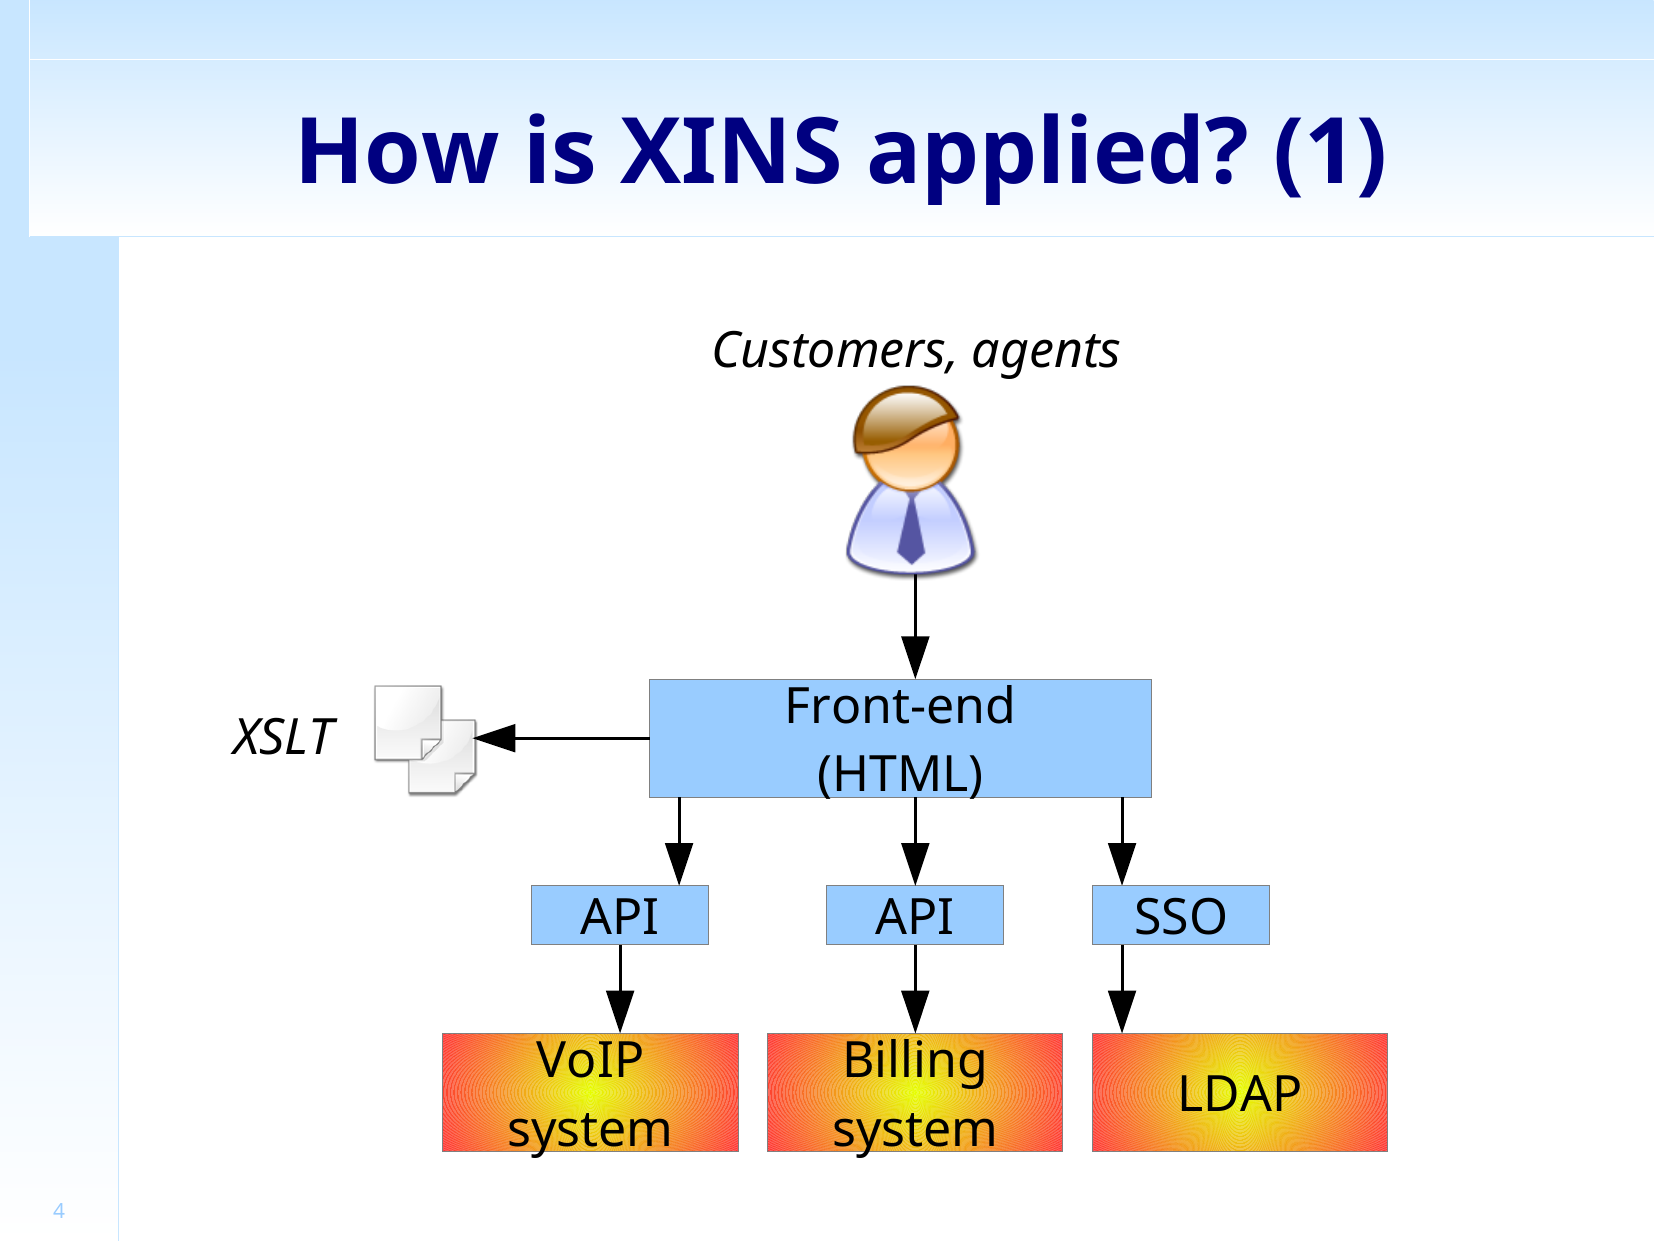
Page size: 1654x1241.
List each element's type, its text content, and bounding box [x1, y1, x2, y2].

title How is XINS applied? (1) [29, 59, 1654, 237]
text_box Customers, agents [696, 318, 1052, 378]
picture [372, 685, 485, 798]
text_box API [531, 885, 709, 945]
text_box API [826, 885, 1004, 945]
text_box SSO [1092, 885, 1270, 945]
text_box XSLT [218, 690, 455, 780]
text_box LDAP [1092, 1033, 1388, 1152]
picture [814, 383, 1015, 584]
text_box Front-end (HTML) [649, 679, 1152, 798]
text_box Billing system [767, 1033, 1063, 1152]
text_box VoIP system [442, 1033, 739, 1152]
